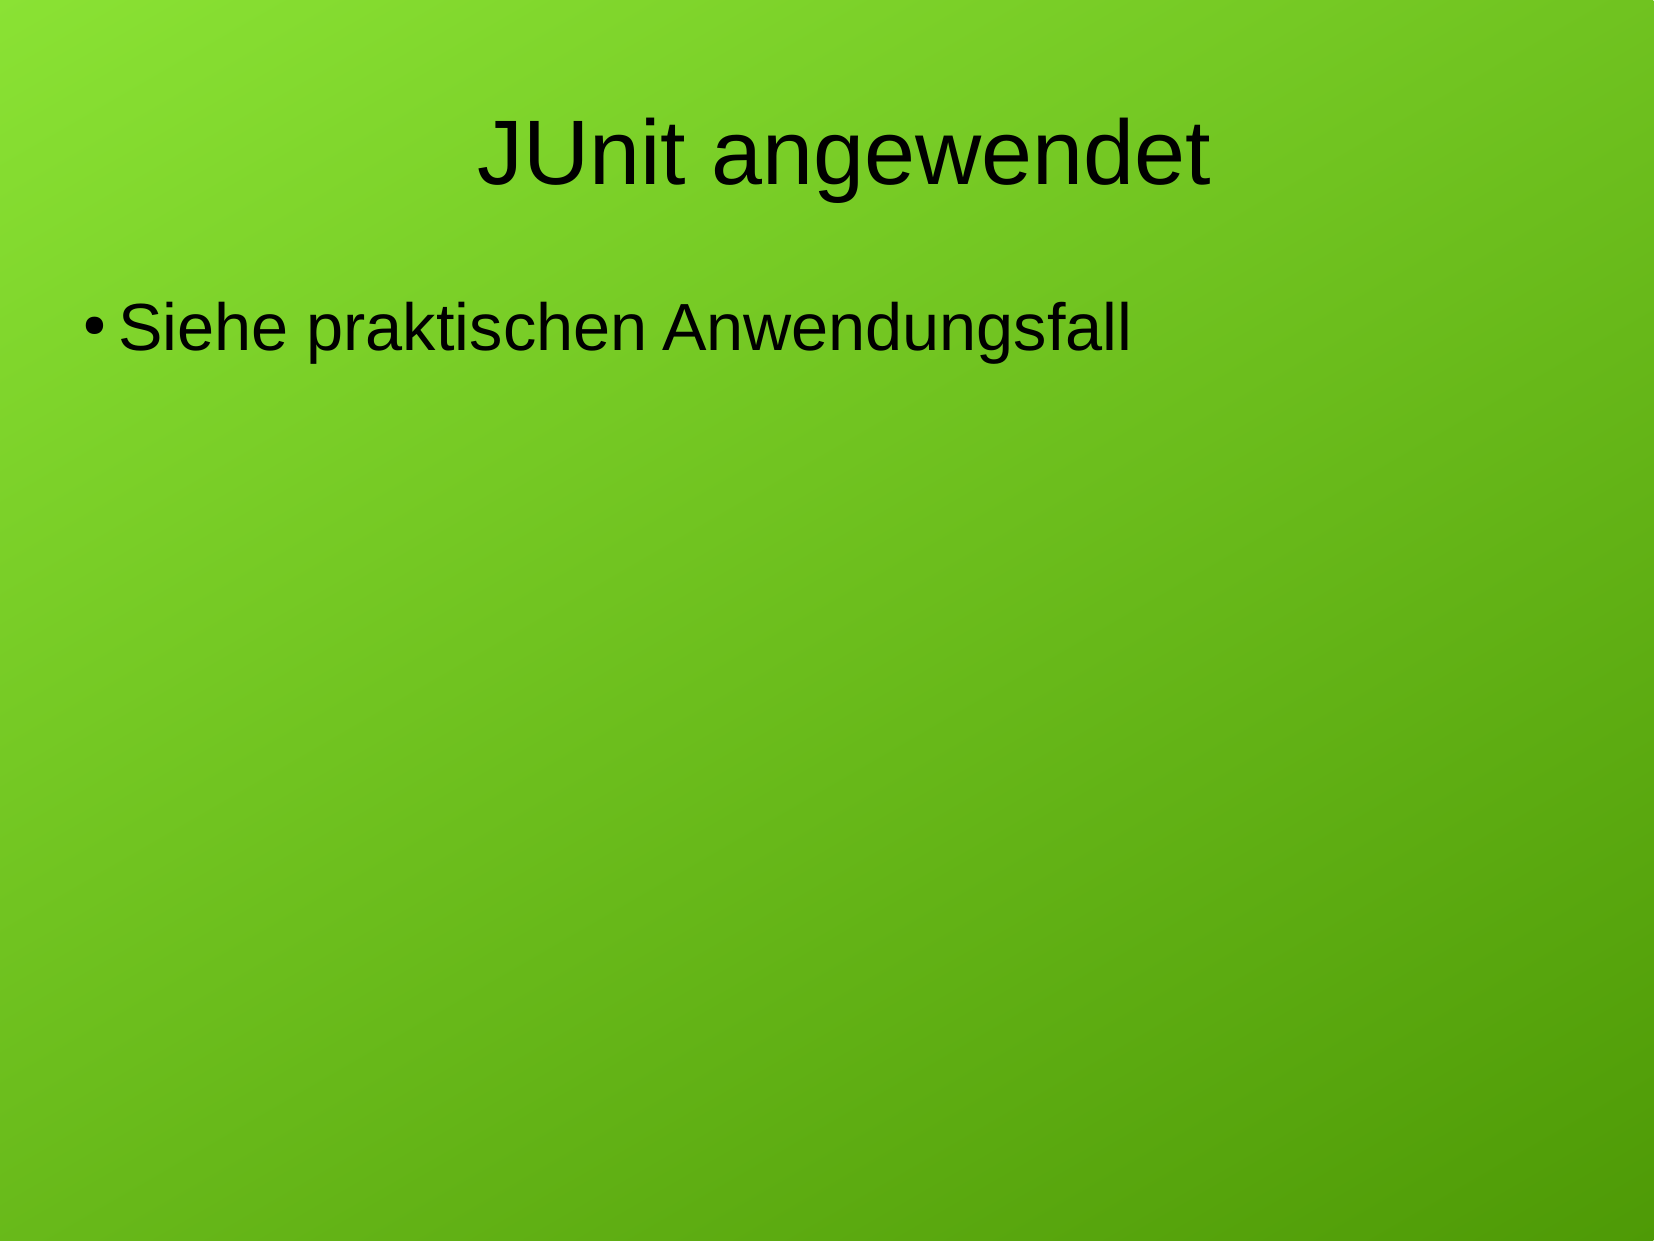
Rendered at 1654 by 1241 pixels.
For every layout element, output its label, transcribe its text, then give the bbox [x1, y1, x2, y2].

subtitle Siehe praktischen Anwendungsfall [82, 290, 1571, 1010]
title JUnit angewendet [82, 49, 1571, 257]
